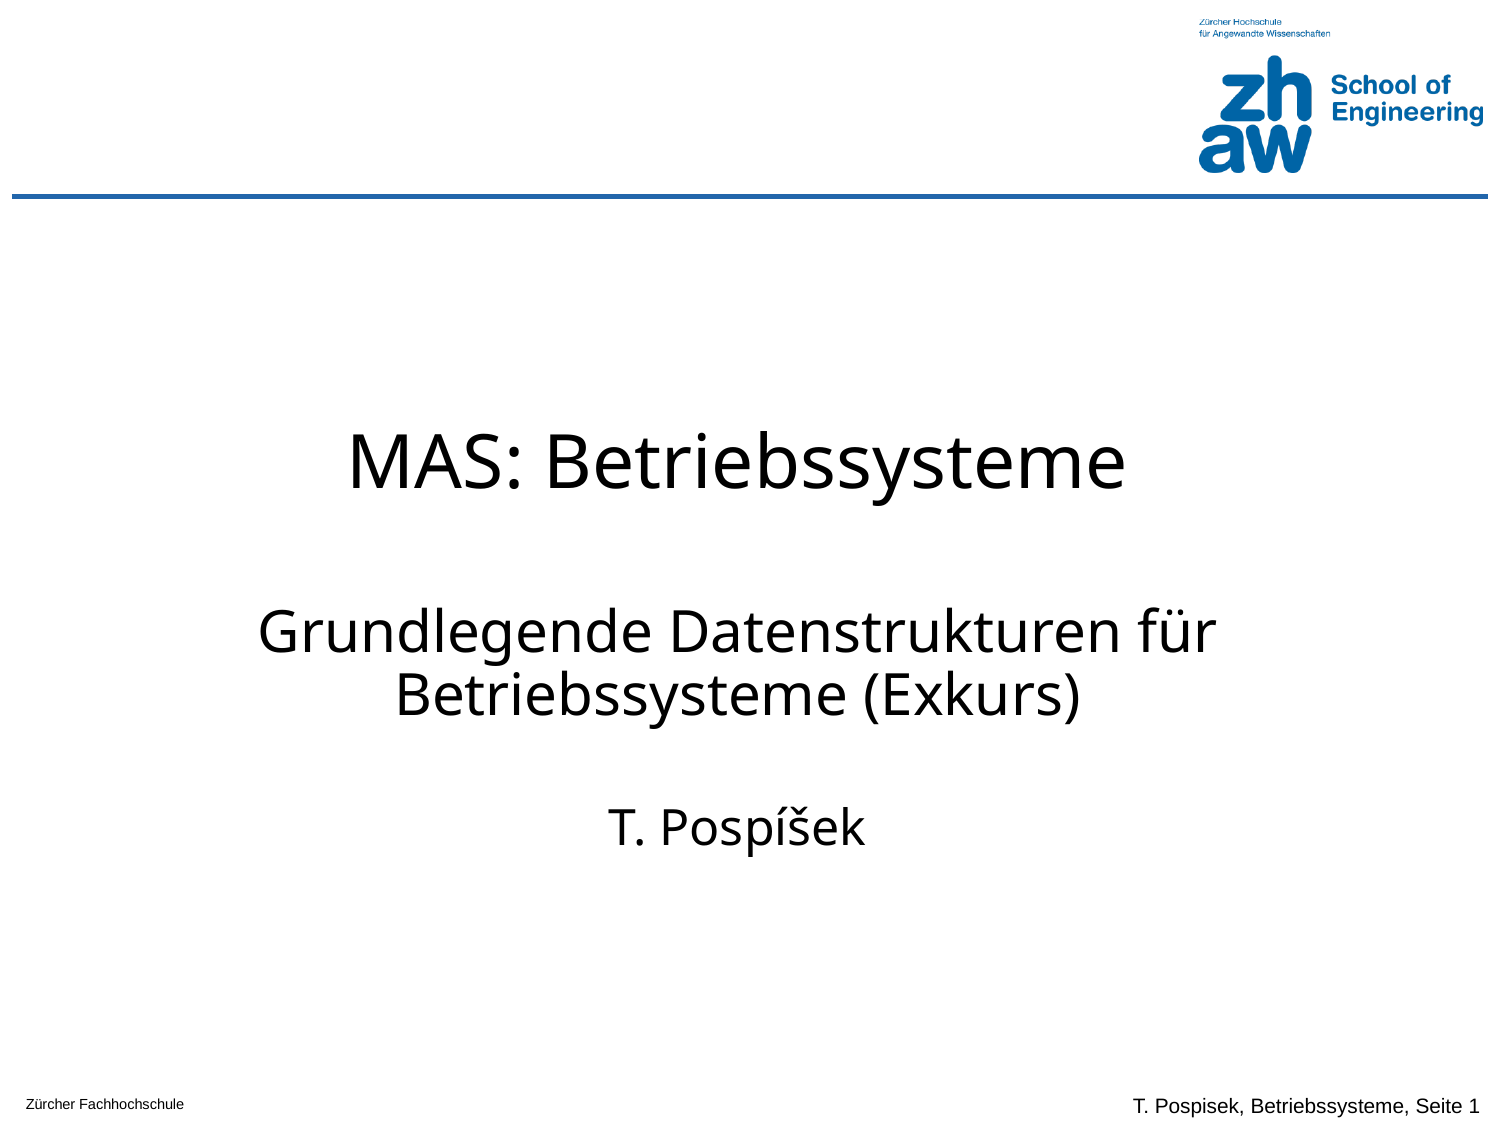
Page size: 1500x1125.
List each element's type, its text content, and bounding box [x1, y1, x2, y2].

text_box MAS: Betriebssysteme Grundlegende Datenstrukturen für Betriebssysteme (Exkurs) T. Pospíšek [112, 262, 1363, 913]
picture [1199, 19, 1483, 173]
